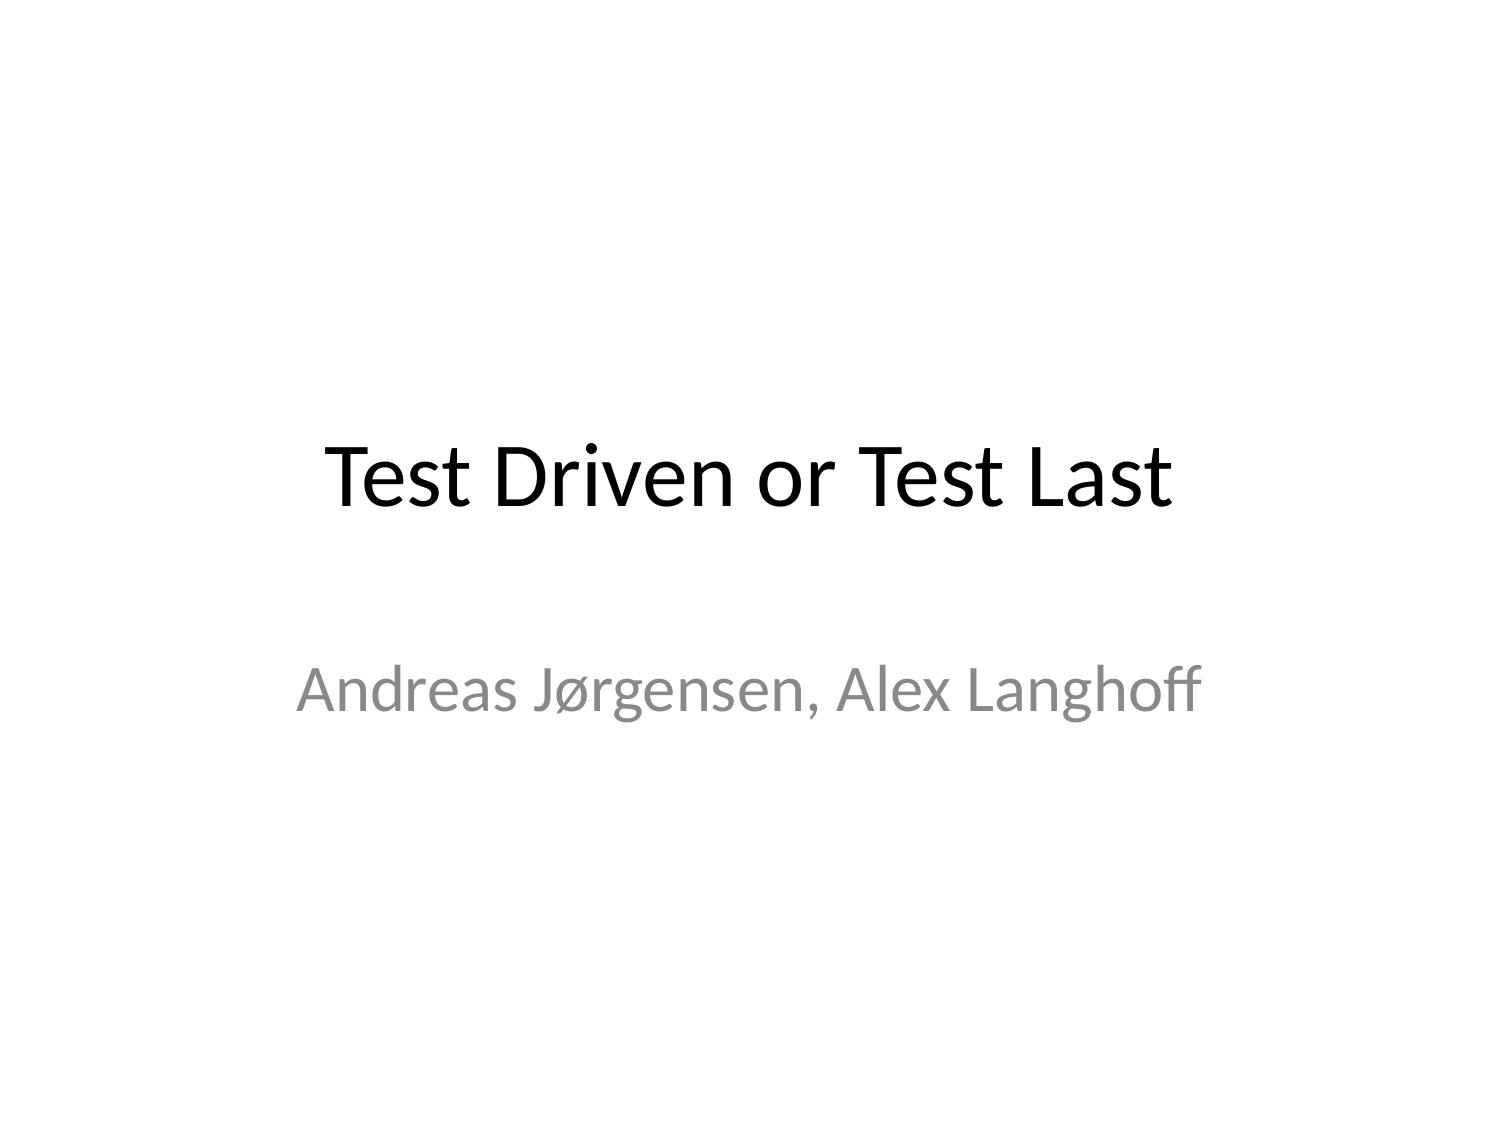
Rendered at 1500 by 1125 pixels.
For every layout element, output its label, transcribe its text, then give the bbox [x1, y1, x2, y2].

title Test Driven or Test Last [112, 349, 1388, 591]
subtitle Andreas Jørgensen, Alex Langhoff [225, 637, 1276, 925]
